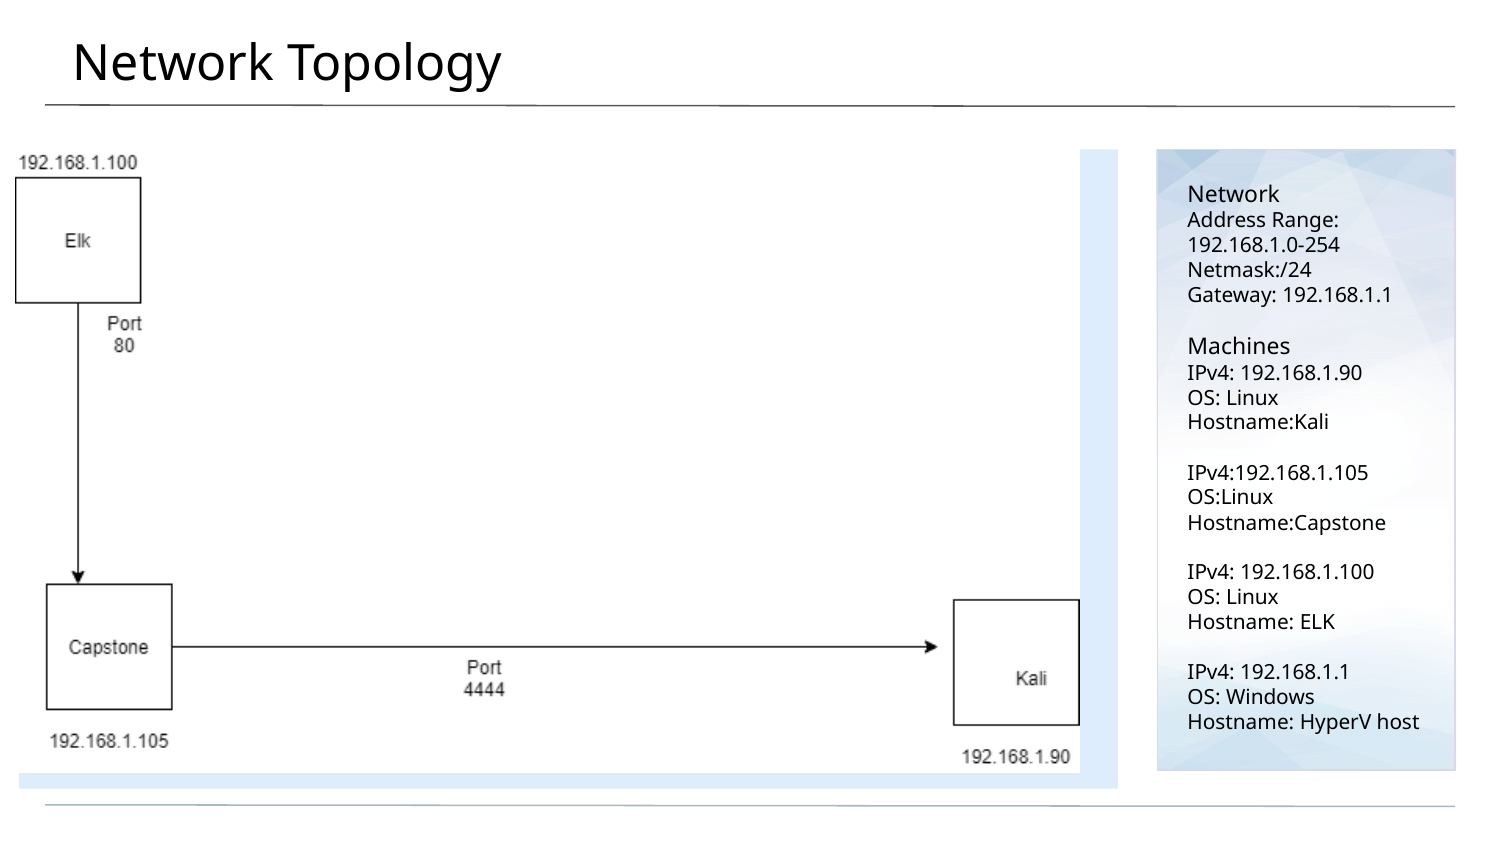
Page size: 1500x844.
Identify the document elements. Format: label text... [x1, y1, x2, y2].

title Network Topology [0, 0, 1097, 88]
picture [15, 146, 1080, 774]
subtitle Network Address Range: 192.168.1.0-254 Netmask:/24 Gateway: 192.168.1.1 Machines IPv4: 192.168.1.90 OS: Linux Hostname:Kali IPv4:192.168.1.105 OS:Linux Hostname:Capstone IPv4: 192.168.1.100 OS: Linux Hostname: ELK IPv4: 192.168.1.1 OS: Windows Hostname: HyperV host [1157, 149, 1456, 771]
list [Insert Here] Use draw.io to create a diagram of the network. Add your diagram to this slide and fill out the data in the sidebar. [18, 149, 1118, 789]
